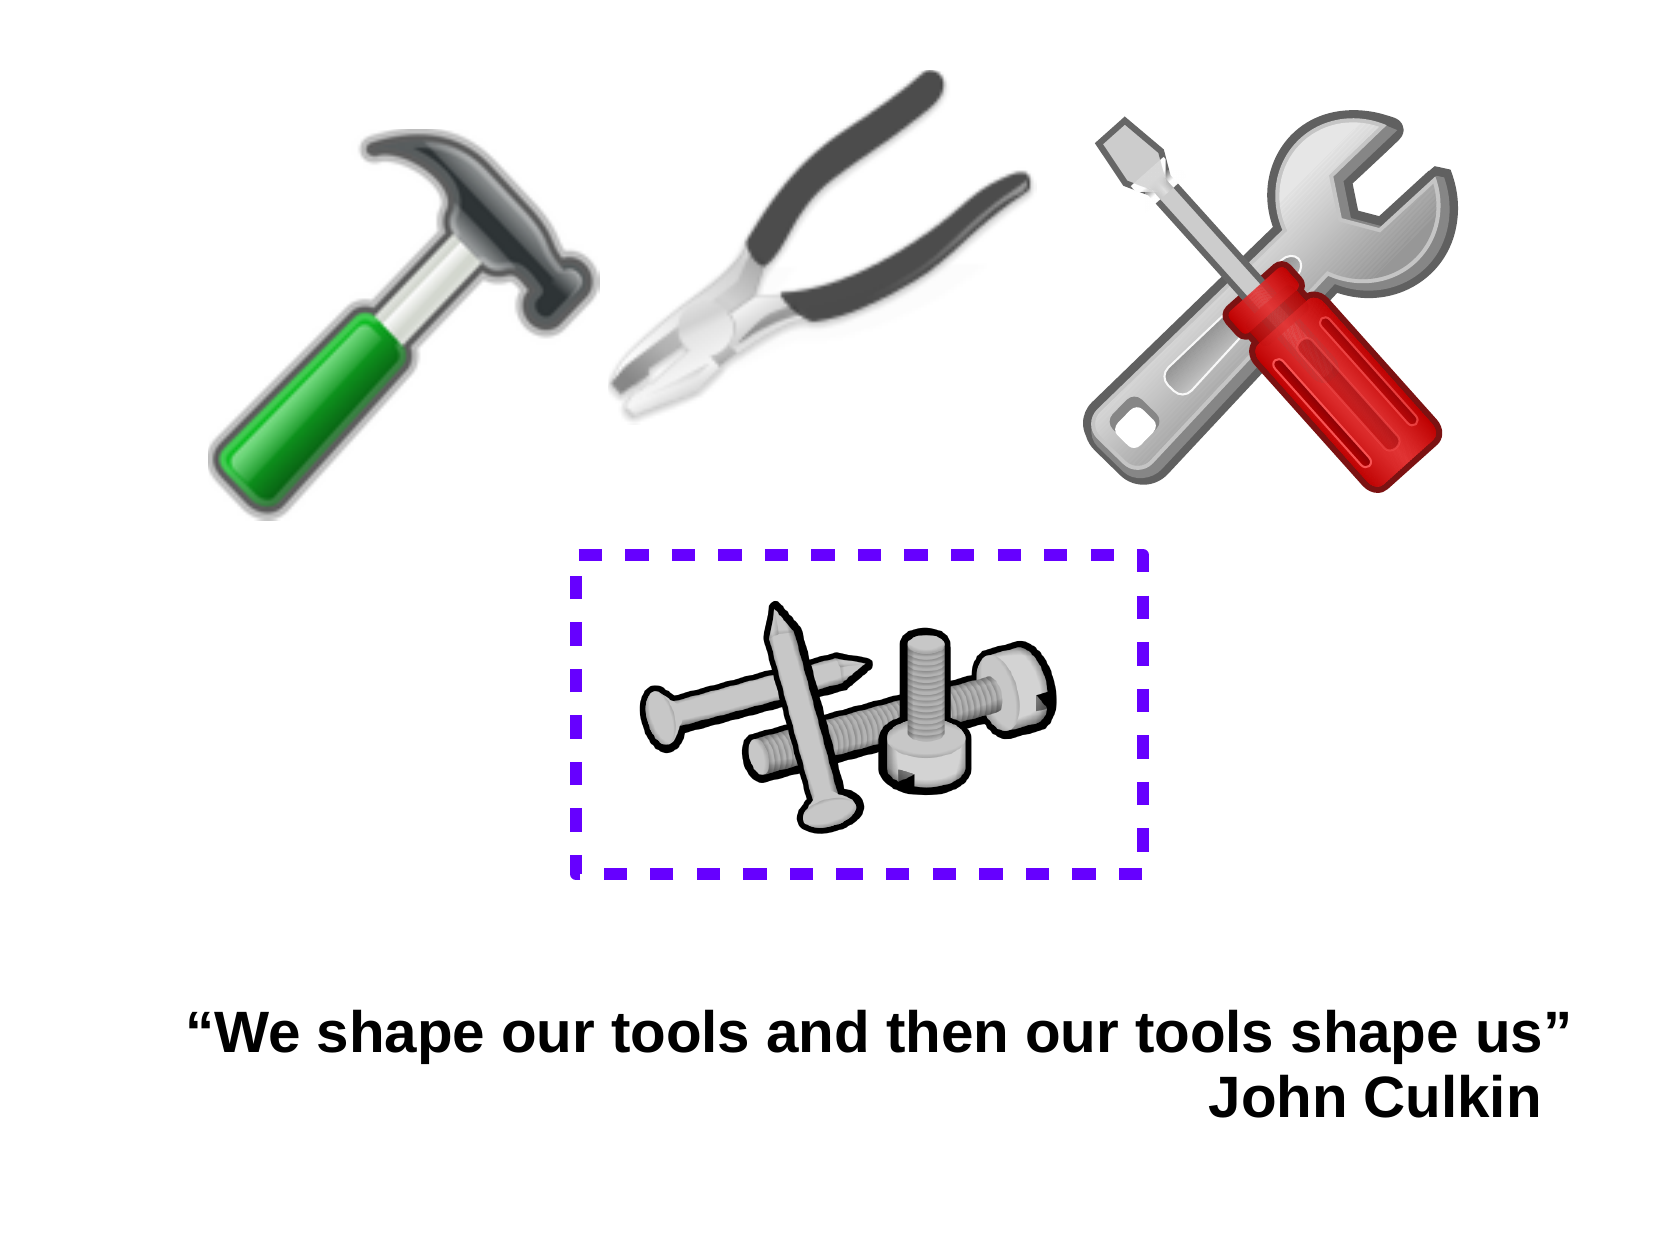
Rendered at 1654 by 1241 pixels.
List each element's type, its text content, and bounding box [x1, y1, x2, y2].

picture [208, 129, 600, 521]
picture [1060, 94, 1477, 511]
picture [635, 596, 1061, 839]
text_box “We shape our tools and then our tools shape us” John Culkin [170, 992, 1630, 1241]
picture [608, 70, 1037, 425]
